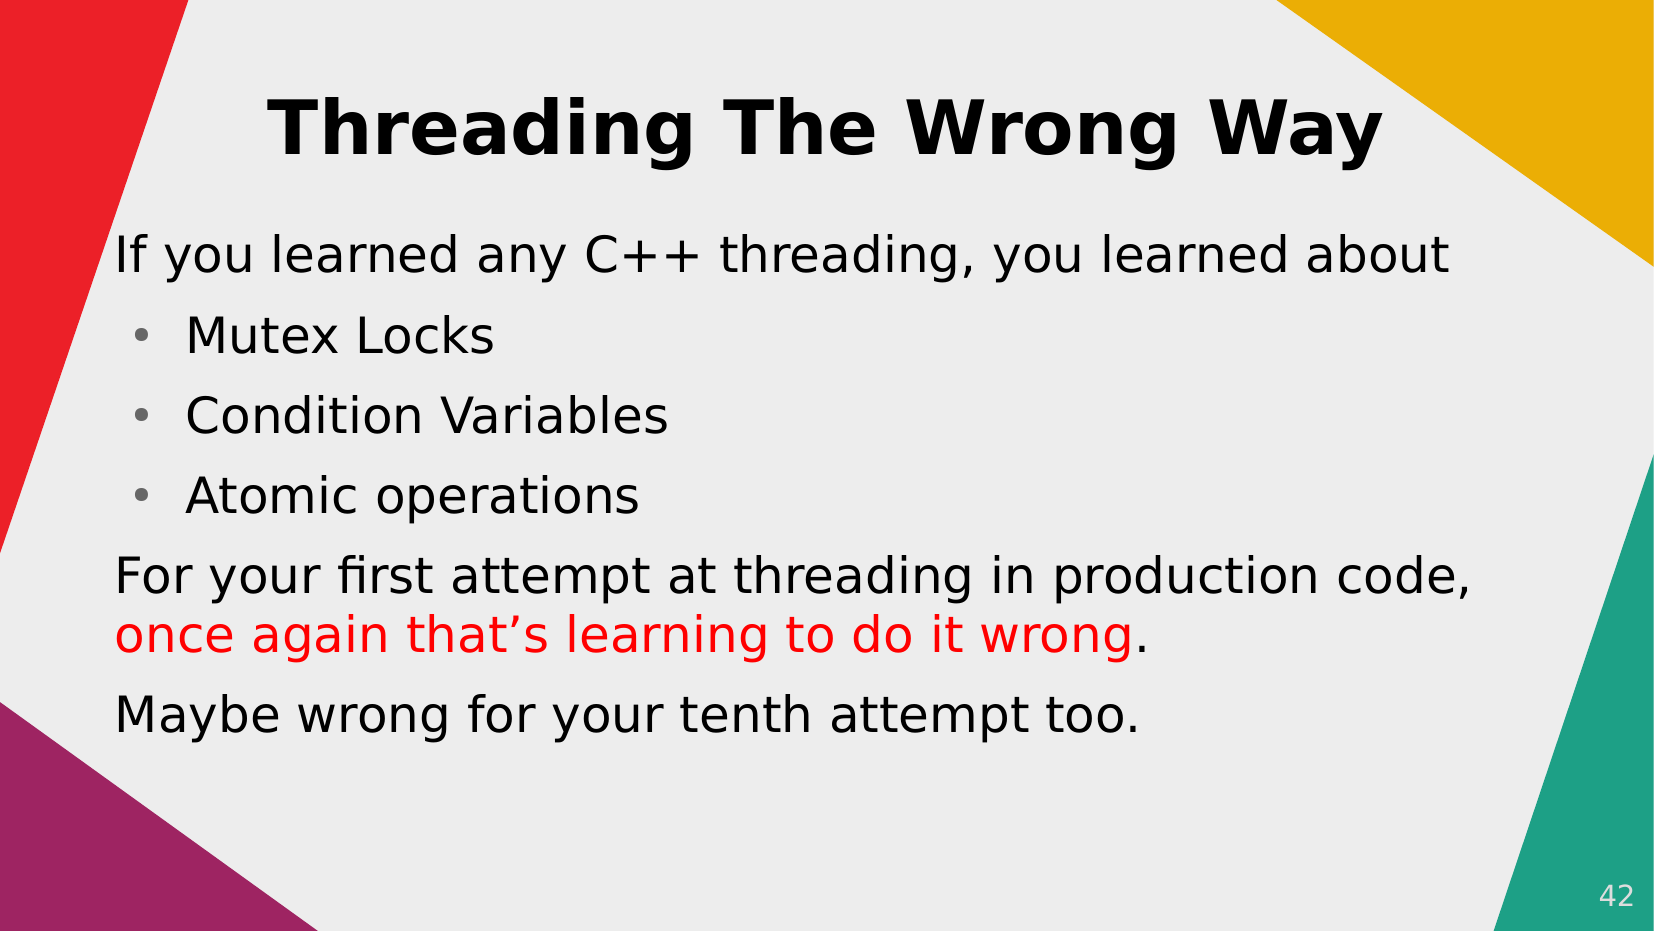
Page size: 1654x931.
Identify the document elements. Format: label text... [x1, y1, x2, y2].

title Threading The Wrong Way [114, 54, 1539, 203]
list If you learned any C++ threading, you learned about Mutex Locks Condition Variables Atomic operations For your first attempt at threading in production code, once again that’s learning to do it wrong. Maybe wrong for your tenth attempt too. [114, 226, 1539, 775]
